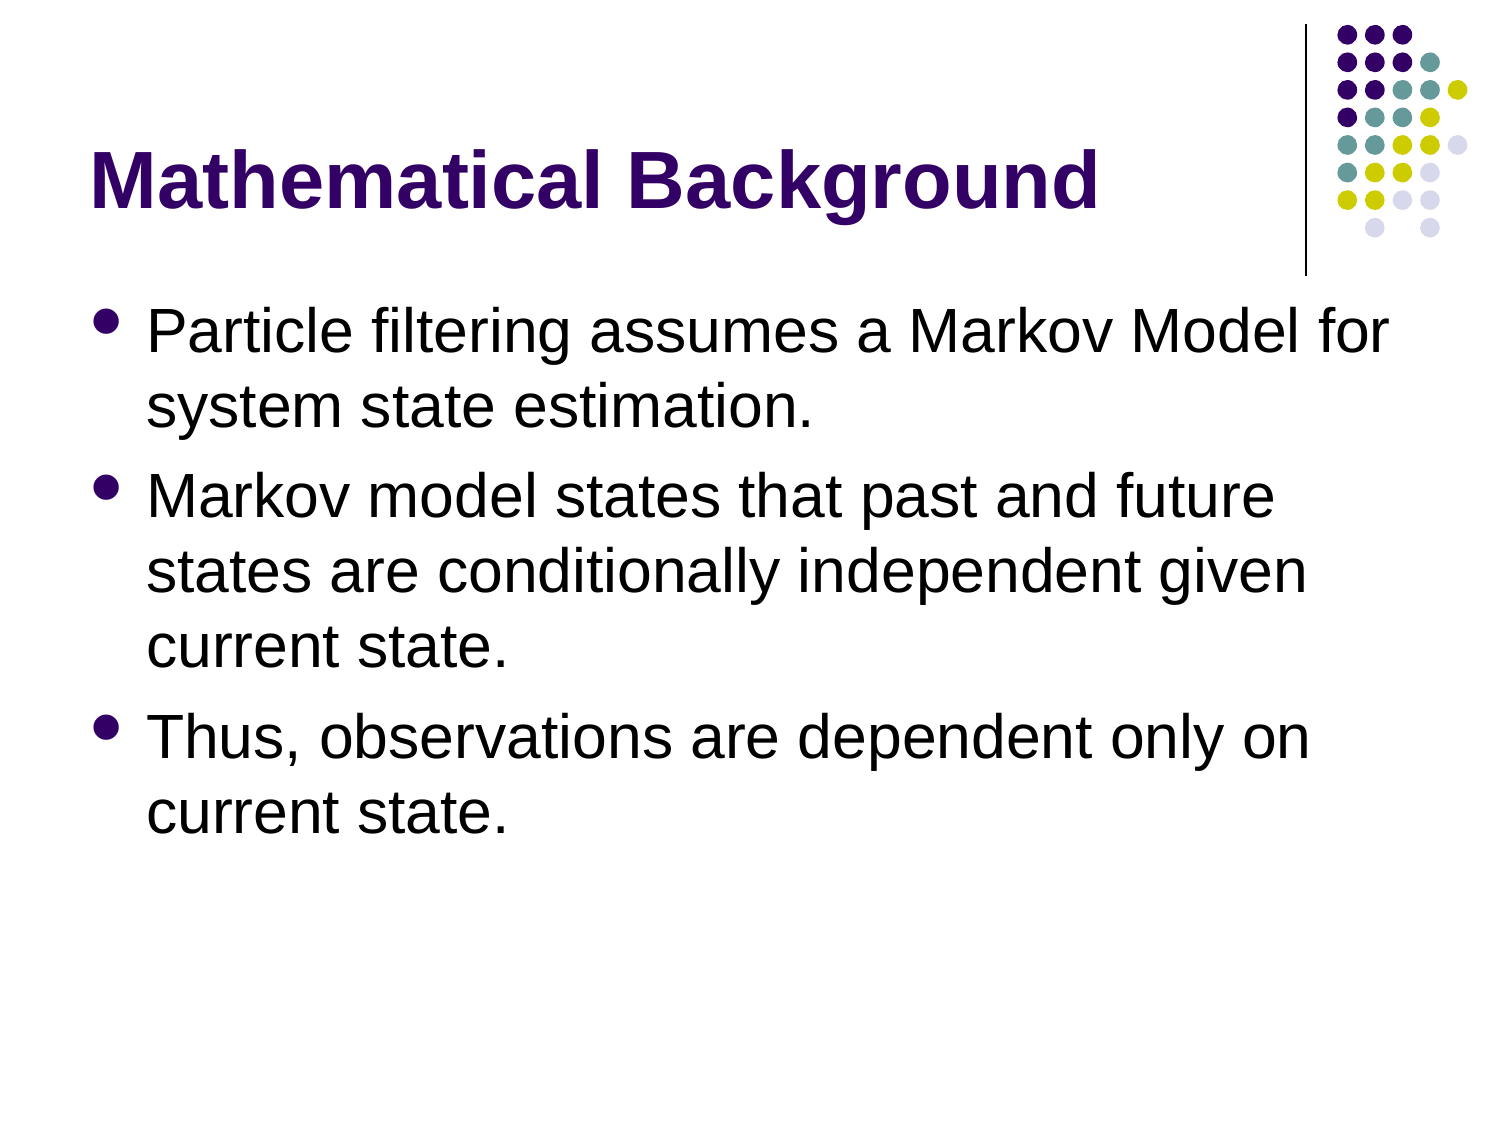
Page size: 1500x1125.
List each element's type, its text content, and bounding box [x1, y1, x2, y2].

list Particle filtering assumes a Markov Model for system state estimation. Markov model states that past and future states are conditionally independent given current state. Thus, observations are dependent only on current state. [75, 282, 1426, 1006]
title Mathematical Background [74, 20, 1313, 233]
